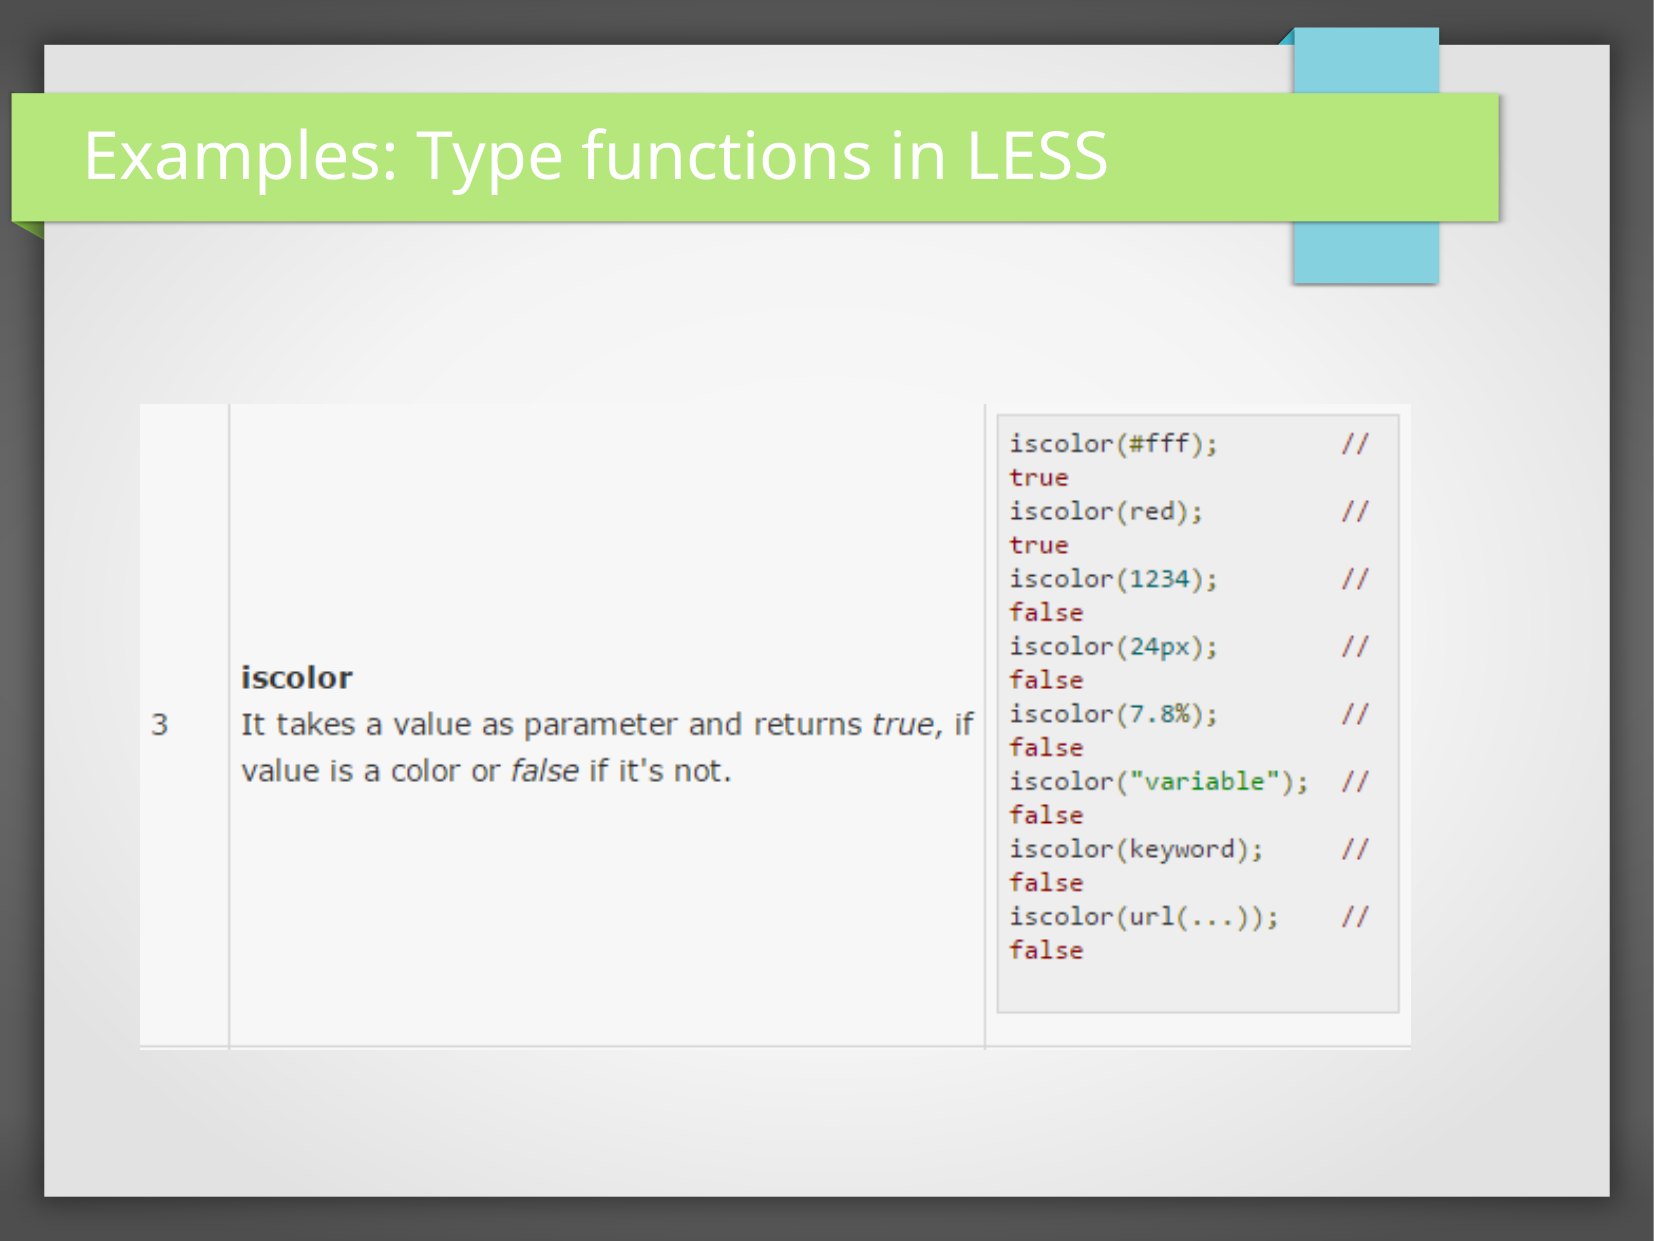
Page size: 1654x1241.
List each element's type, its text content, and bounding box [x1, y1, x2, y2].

picture [0, 0, 1654, 1241]
title Examples: Type functions in LESS [82, 59, 1351, 248]
